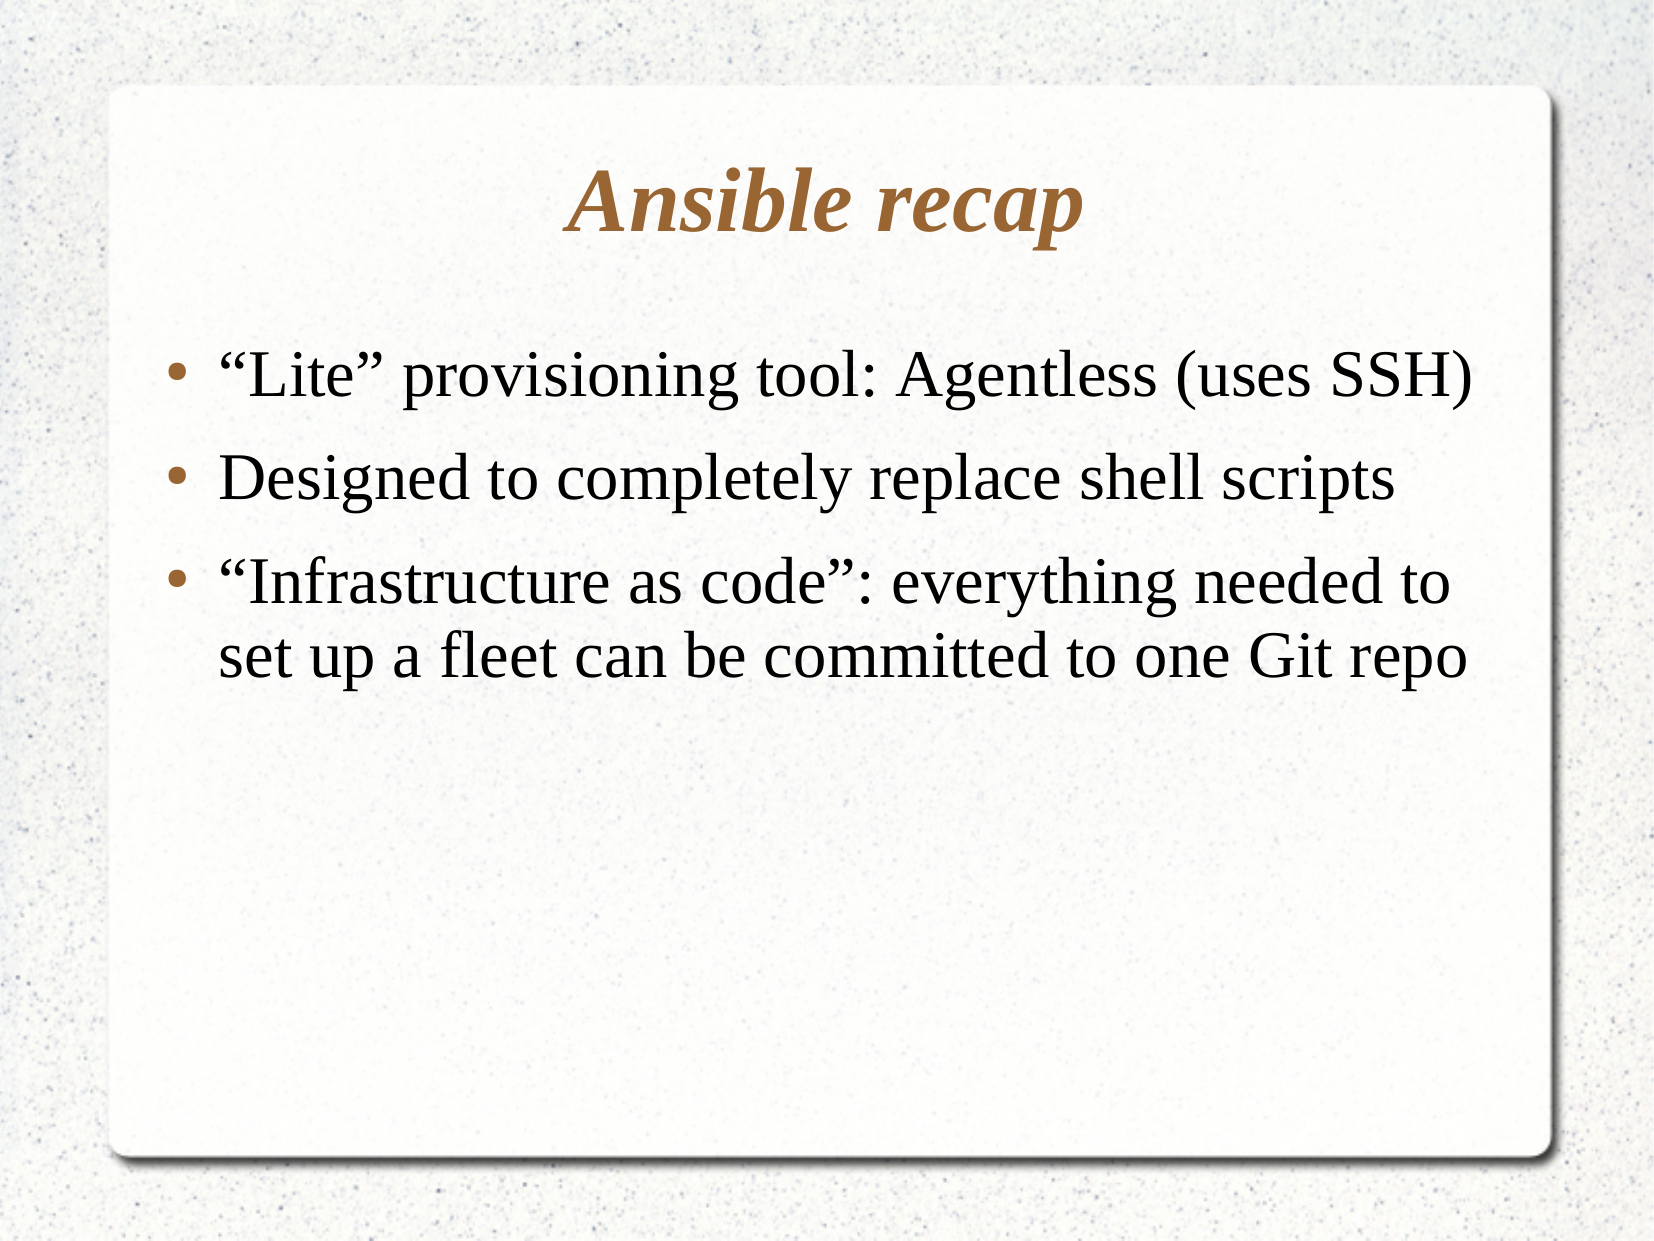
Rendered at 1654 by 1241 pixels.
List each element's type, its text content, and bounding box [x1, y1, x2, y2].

list “Lite” provisioning tool: Agentless (uses SSH) Designed to completely replace shell scripts “Infrastructure as code”: everything needed to set up a fleet can be committed to one Git repo [147, 336, 1506, 1056]
picture [0, 0, 1654, 1241]
title Ansible recap [118, 96, 1536, 304]
